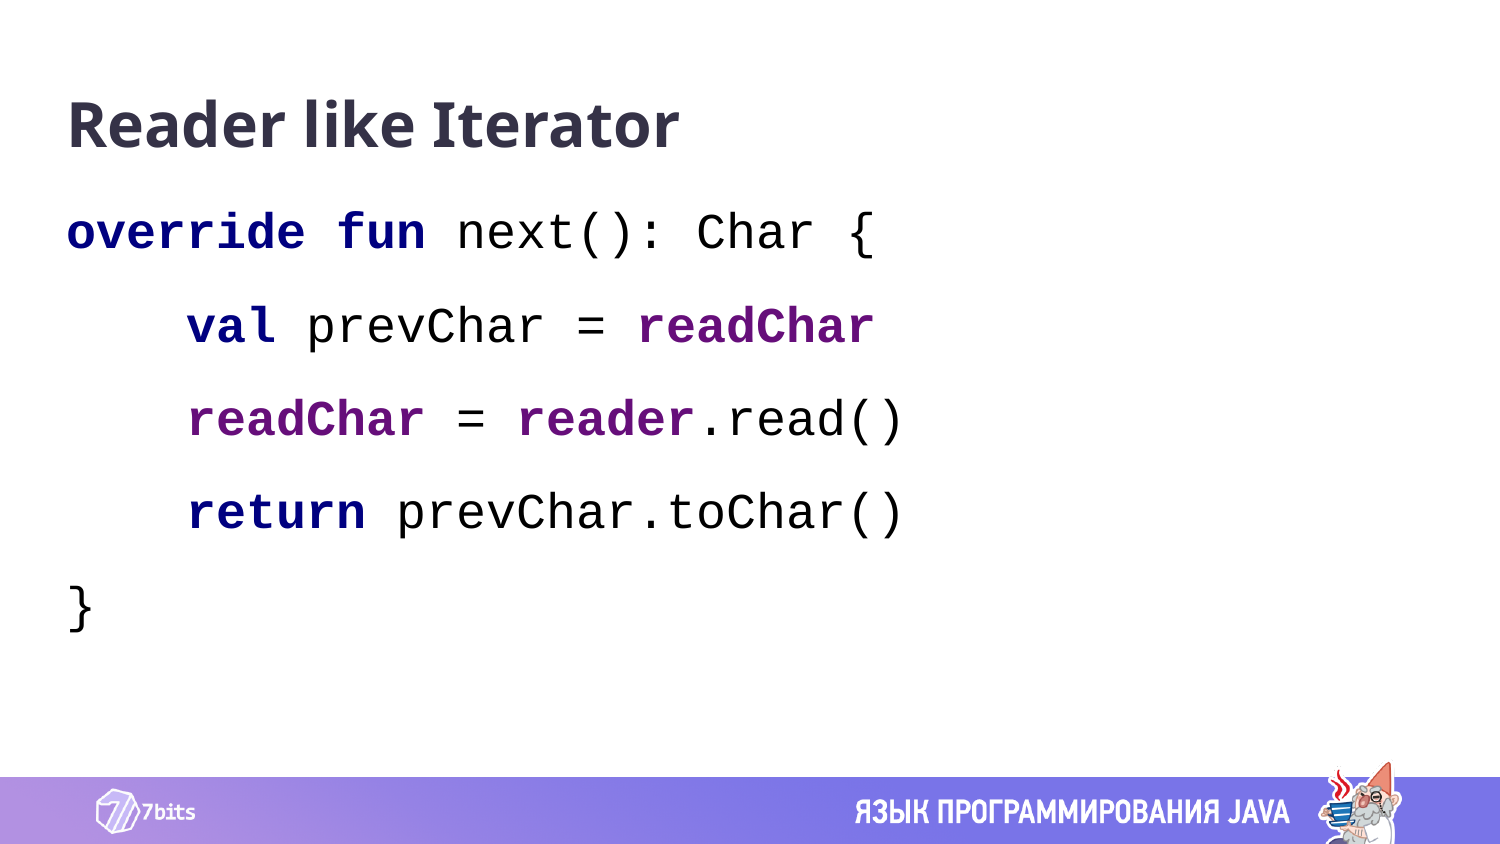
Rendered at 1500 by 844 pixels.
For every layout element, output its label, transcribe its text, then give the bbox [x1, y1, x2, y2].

picture [0, 717, 1500, 844]
list override fun next(): Char { val prevChar = readChar readChar = reader.read() return prevChar.toChar() } [51, 184, 1449, 745]
title Reader like Iterator [51, 69, 1449, 164]
